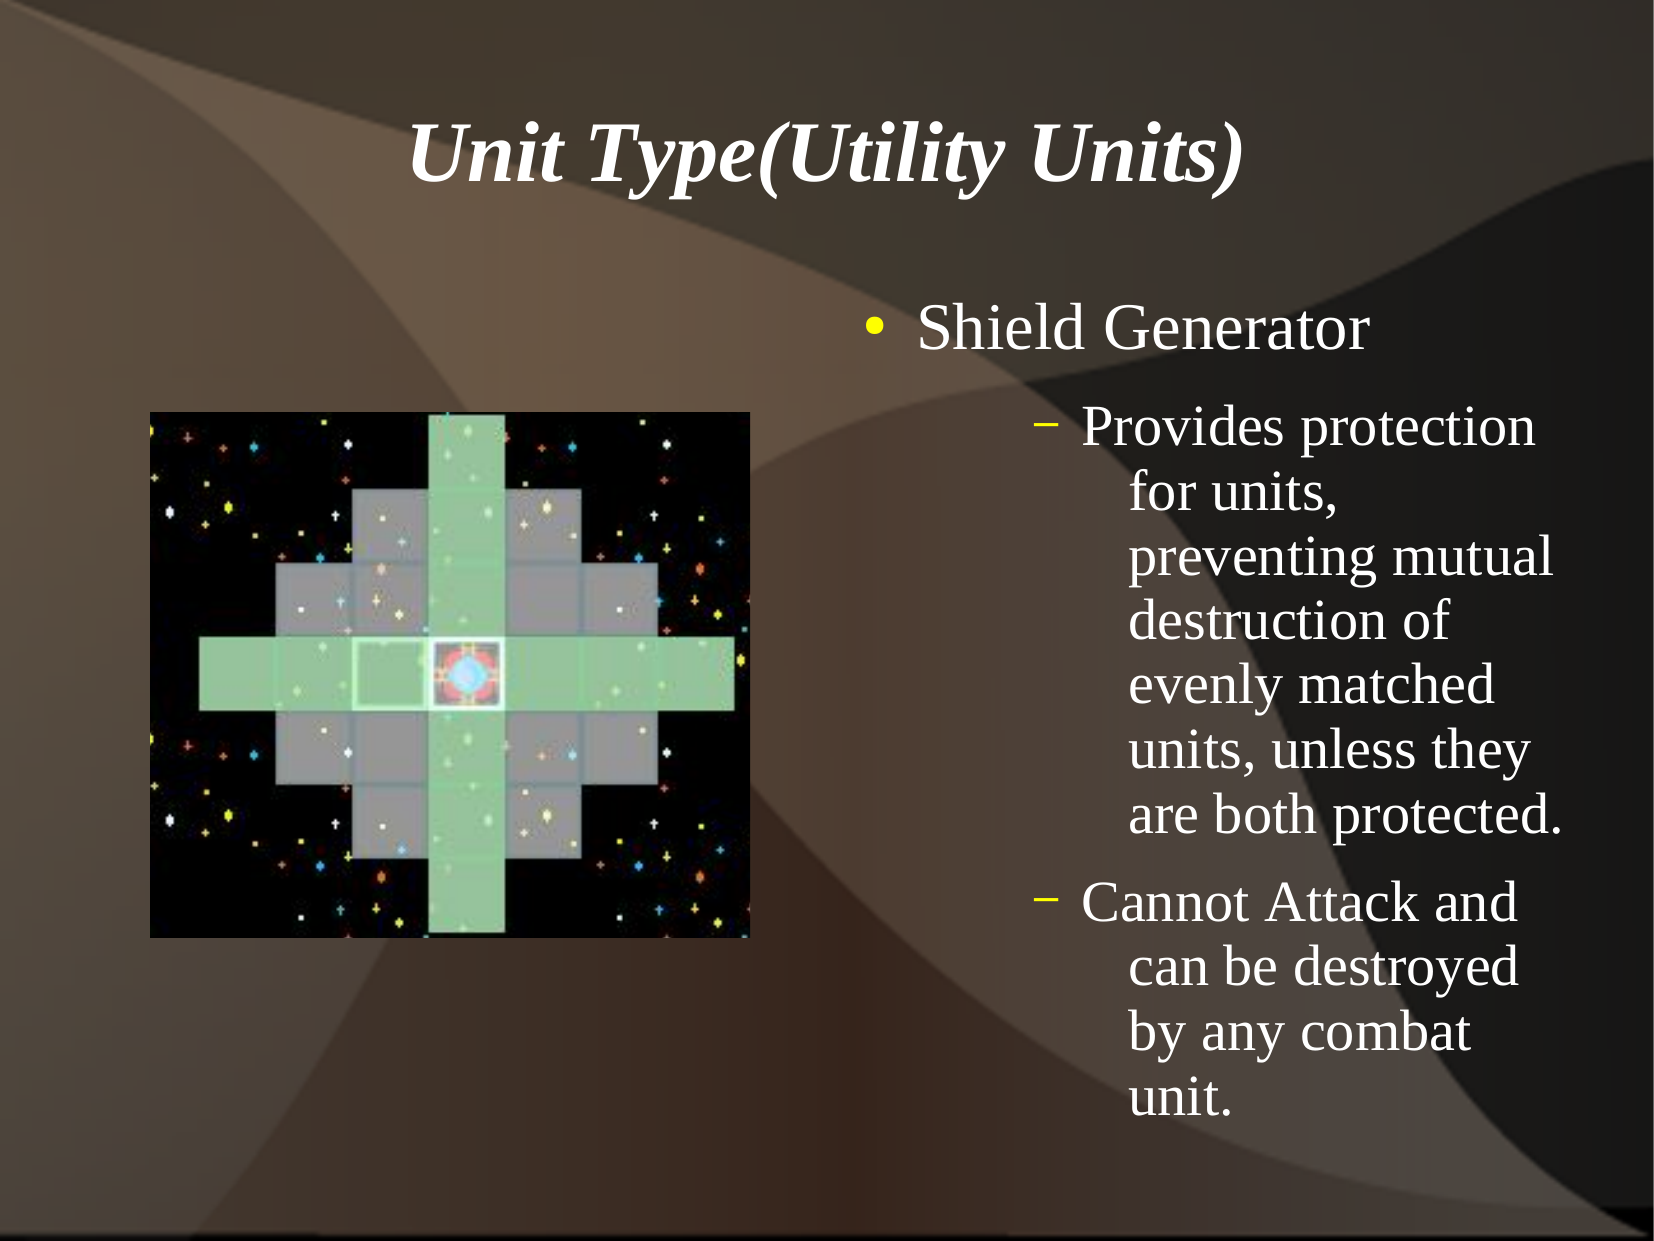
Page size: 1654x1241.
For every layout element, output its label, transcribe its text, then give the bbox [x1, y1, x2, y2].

list Shield Generator Provides protection for units, preventing mutual destruction of evenly matched units, unless they are both protected. Cannot Attack and can be destroyed by any combat unit. [845, 290, 1572, 1138]
title Unit Type(Utility Units) [82, 49, 1571, 257]
picture [0, 0, 1654, 1241]
